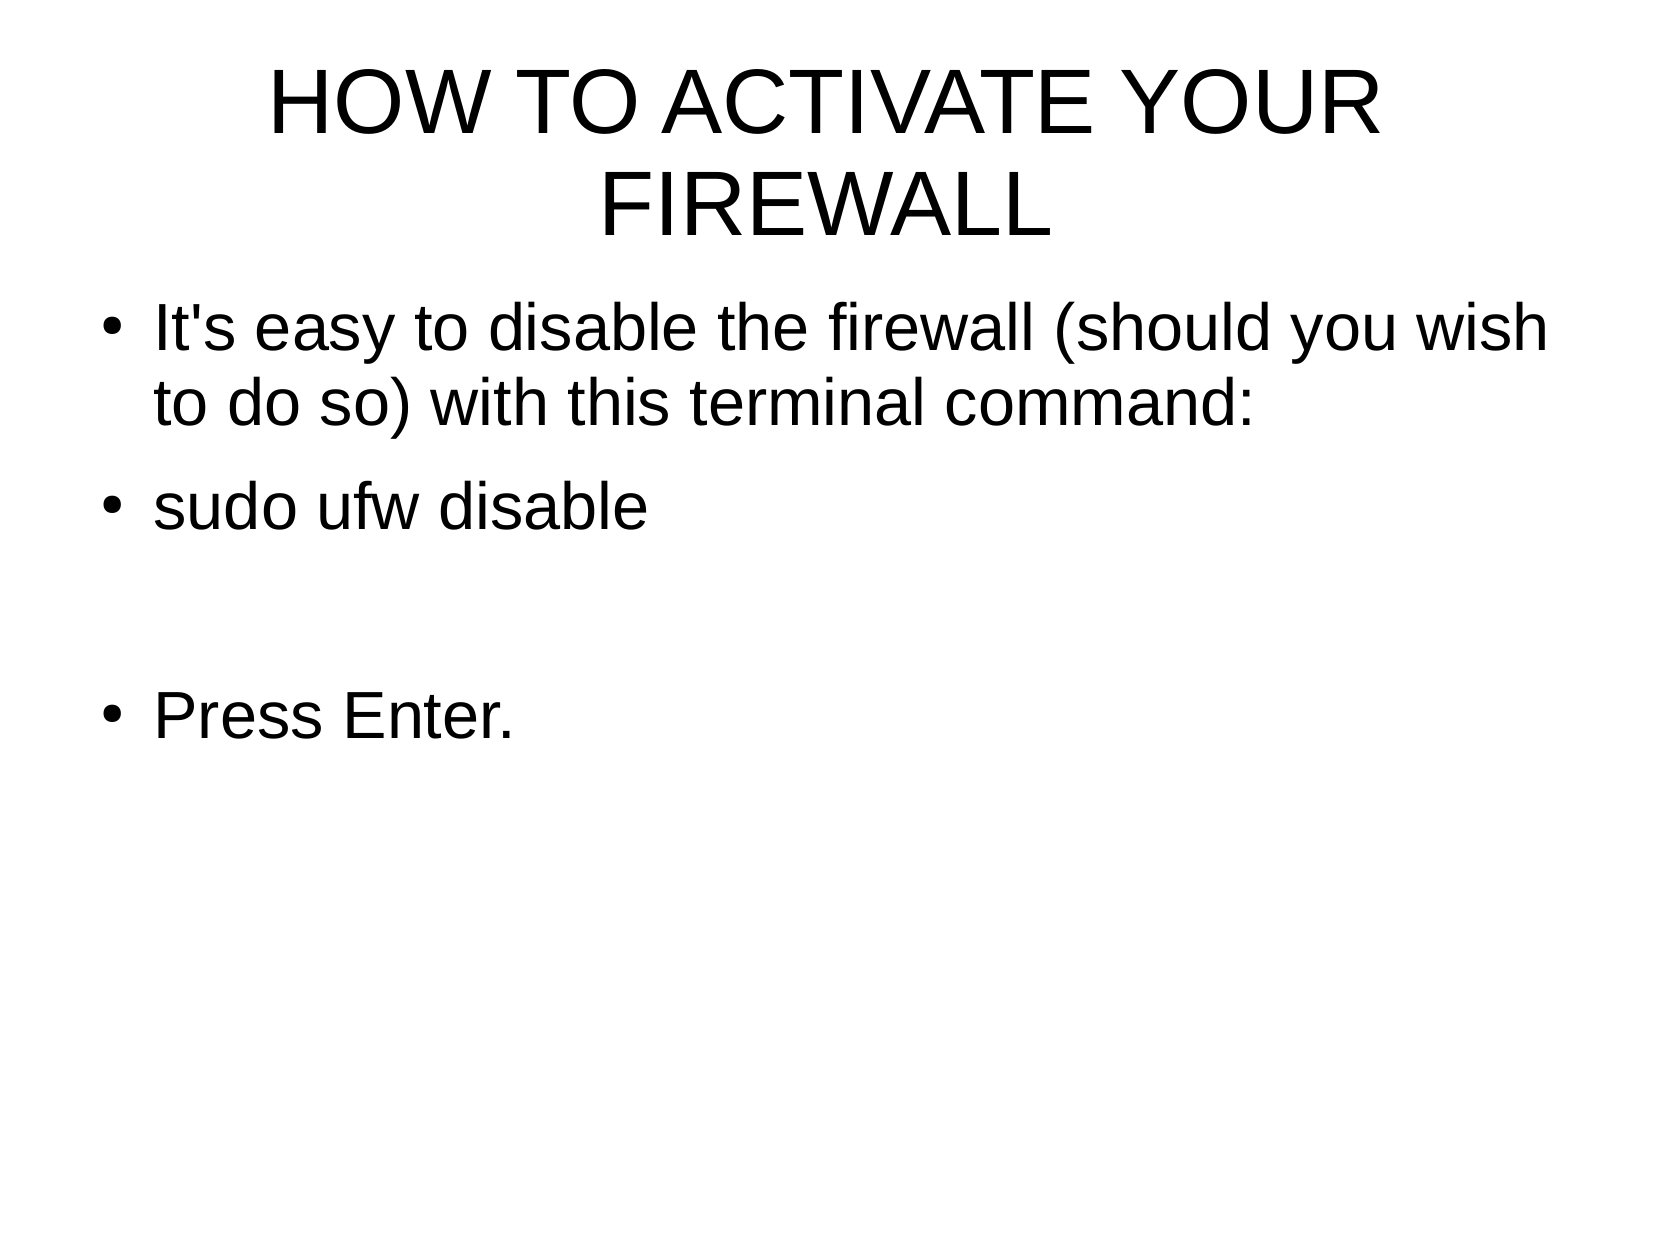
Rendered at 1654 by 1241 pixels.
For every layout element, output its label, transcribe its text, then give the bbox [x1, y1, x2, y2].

title HOW TO ACTIVATE YOUR FIREWALL [82, 49, 1571, 257]
list It's easy to disable the firewall (should you wish to do so) with this terminal command: sudo ufw disable Press Enter. [82, 290, 1571, 1010]
